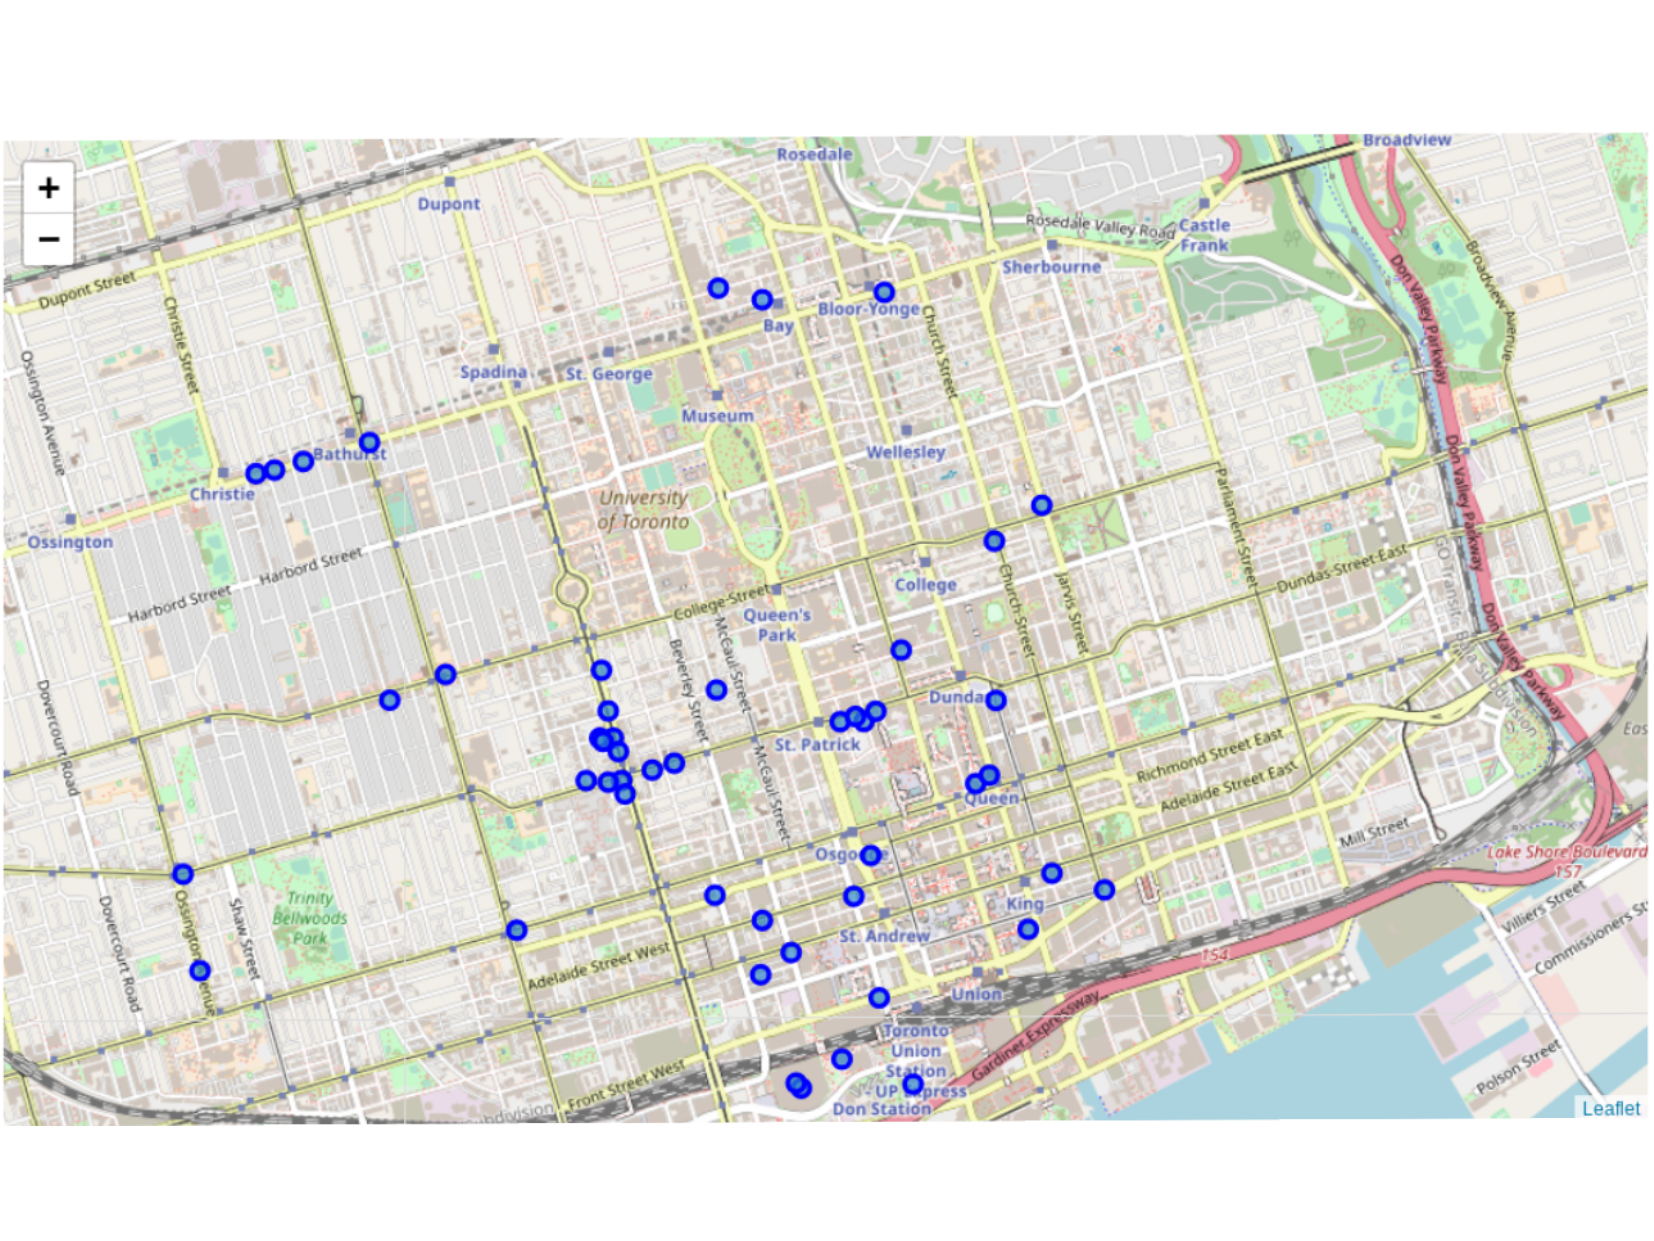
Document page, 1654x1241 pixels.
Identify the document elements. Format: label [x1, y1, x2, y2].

picture [0, 129, 1654, 1126]
